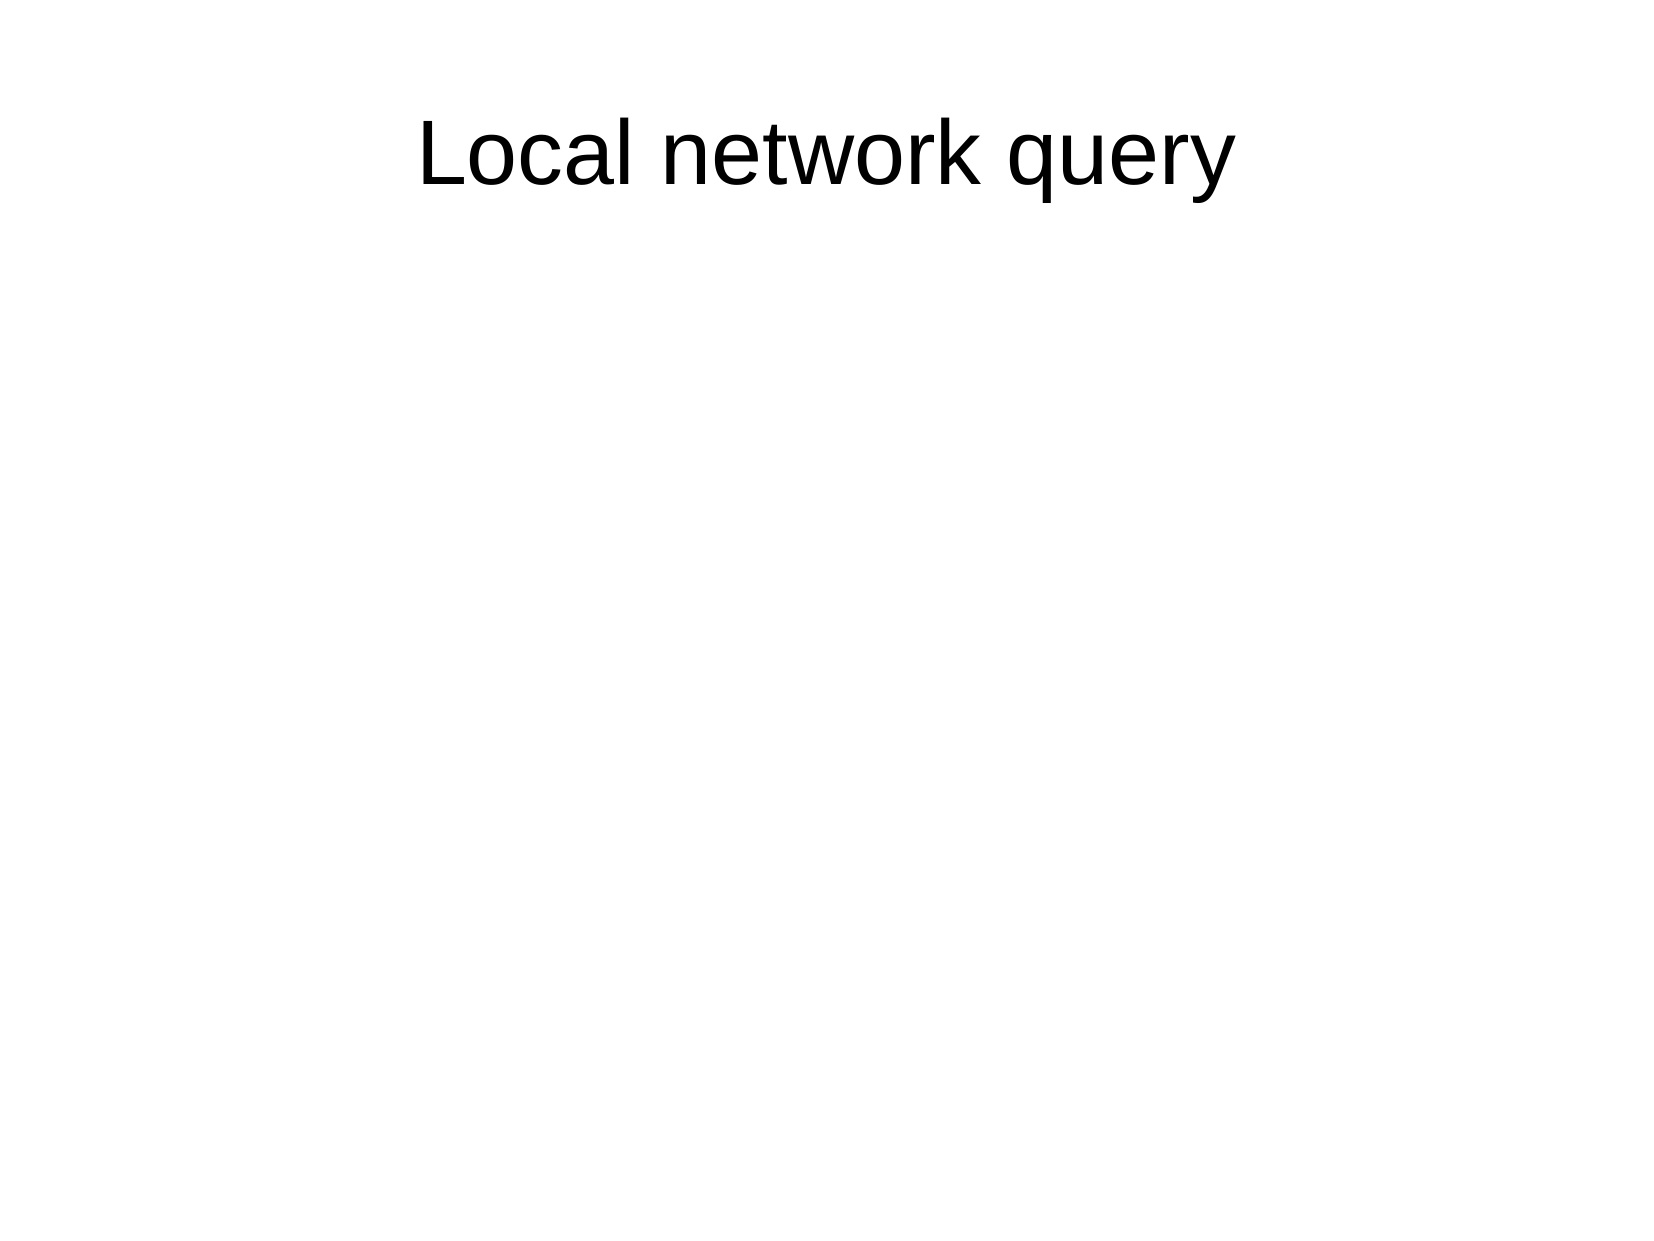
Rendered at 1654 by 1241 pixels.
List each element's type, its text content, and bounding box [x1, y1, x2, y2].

title Local network query [82, 56, 1571, 250]
